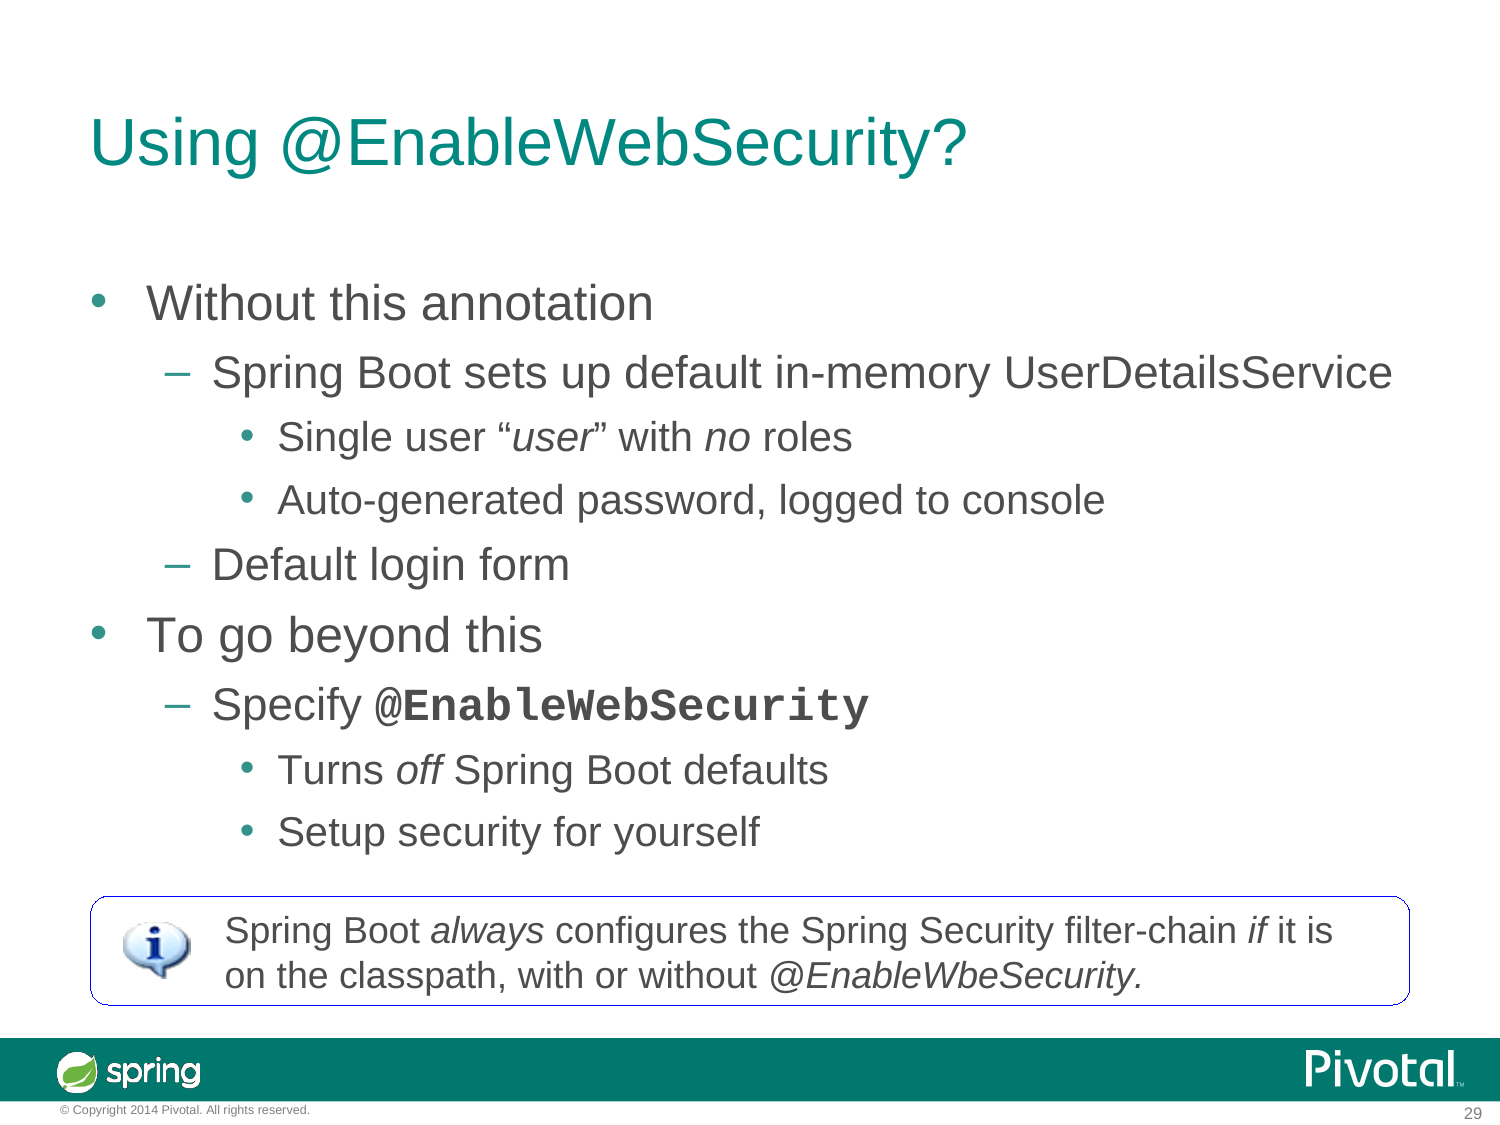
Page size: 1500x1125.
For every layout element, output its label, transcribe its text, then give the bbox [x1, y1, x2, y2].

picture [32, 1041, 210, 1103]
picture [123, 922, 191, 979]
picture [1306, 1050, 1464, 1087]
list Without this annotation Spring Boot sets up default in-memory UserDetailsService Single user “user” with no roles Auto-generated password, logged to console Default login form To go beyond this Specify @EnableWebSecurity Turns off Spring Boot defaults Setup security for yourself [75, 262, 1426, 931]
title Using @EnableWebSecurity? [75, 45, 1426, 233]
text_box Spring Boot always configures the Spring Security filter-chain if it is on the classpath, with or without @EnableWbeSecurity. [209, 898, 1395, 1003]
